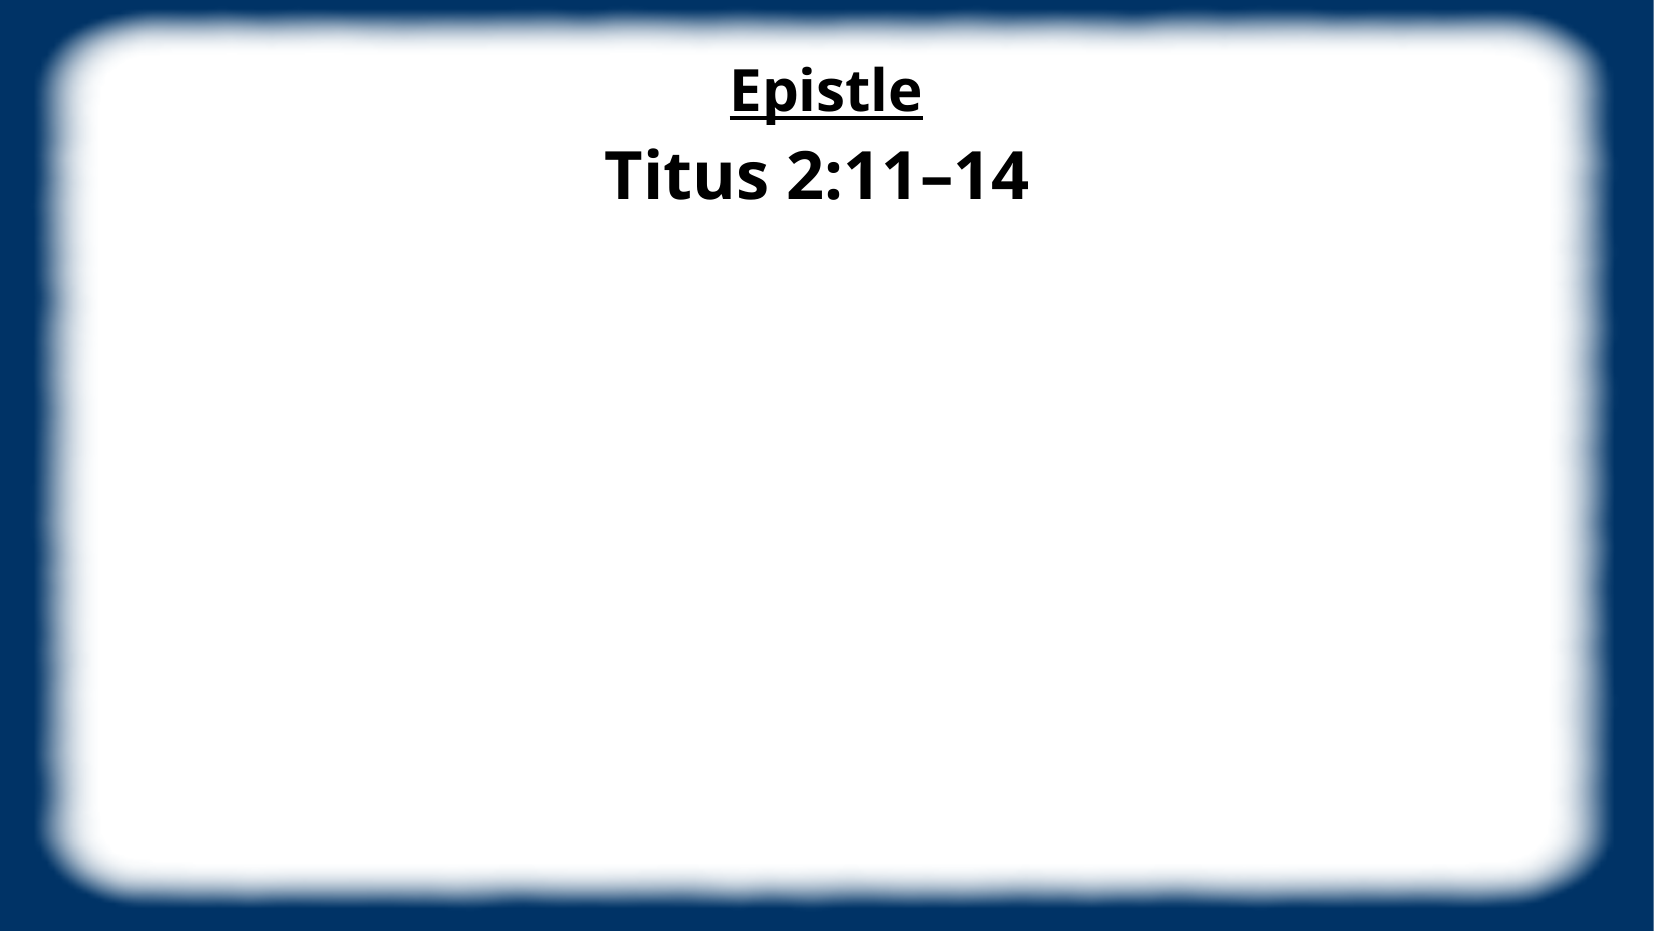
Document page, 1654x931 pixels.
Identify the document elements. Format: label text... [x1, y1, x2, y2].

picture [0, 0, 1654, 931]
text_box Epistle Titus 2:11–14 [106, 41, 1547, 223]
